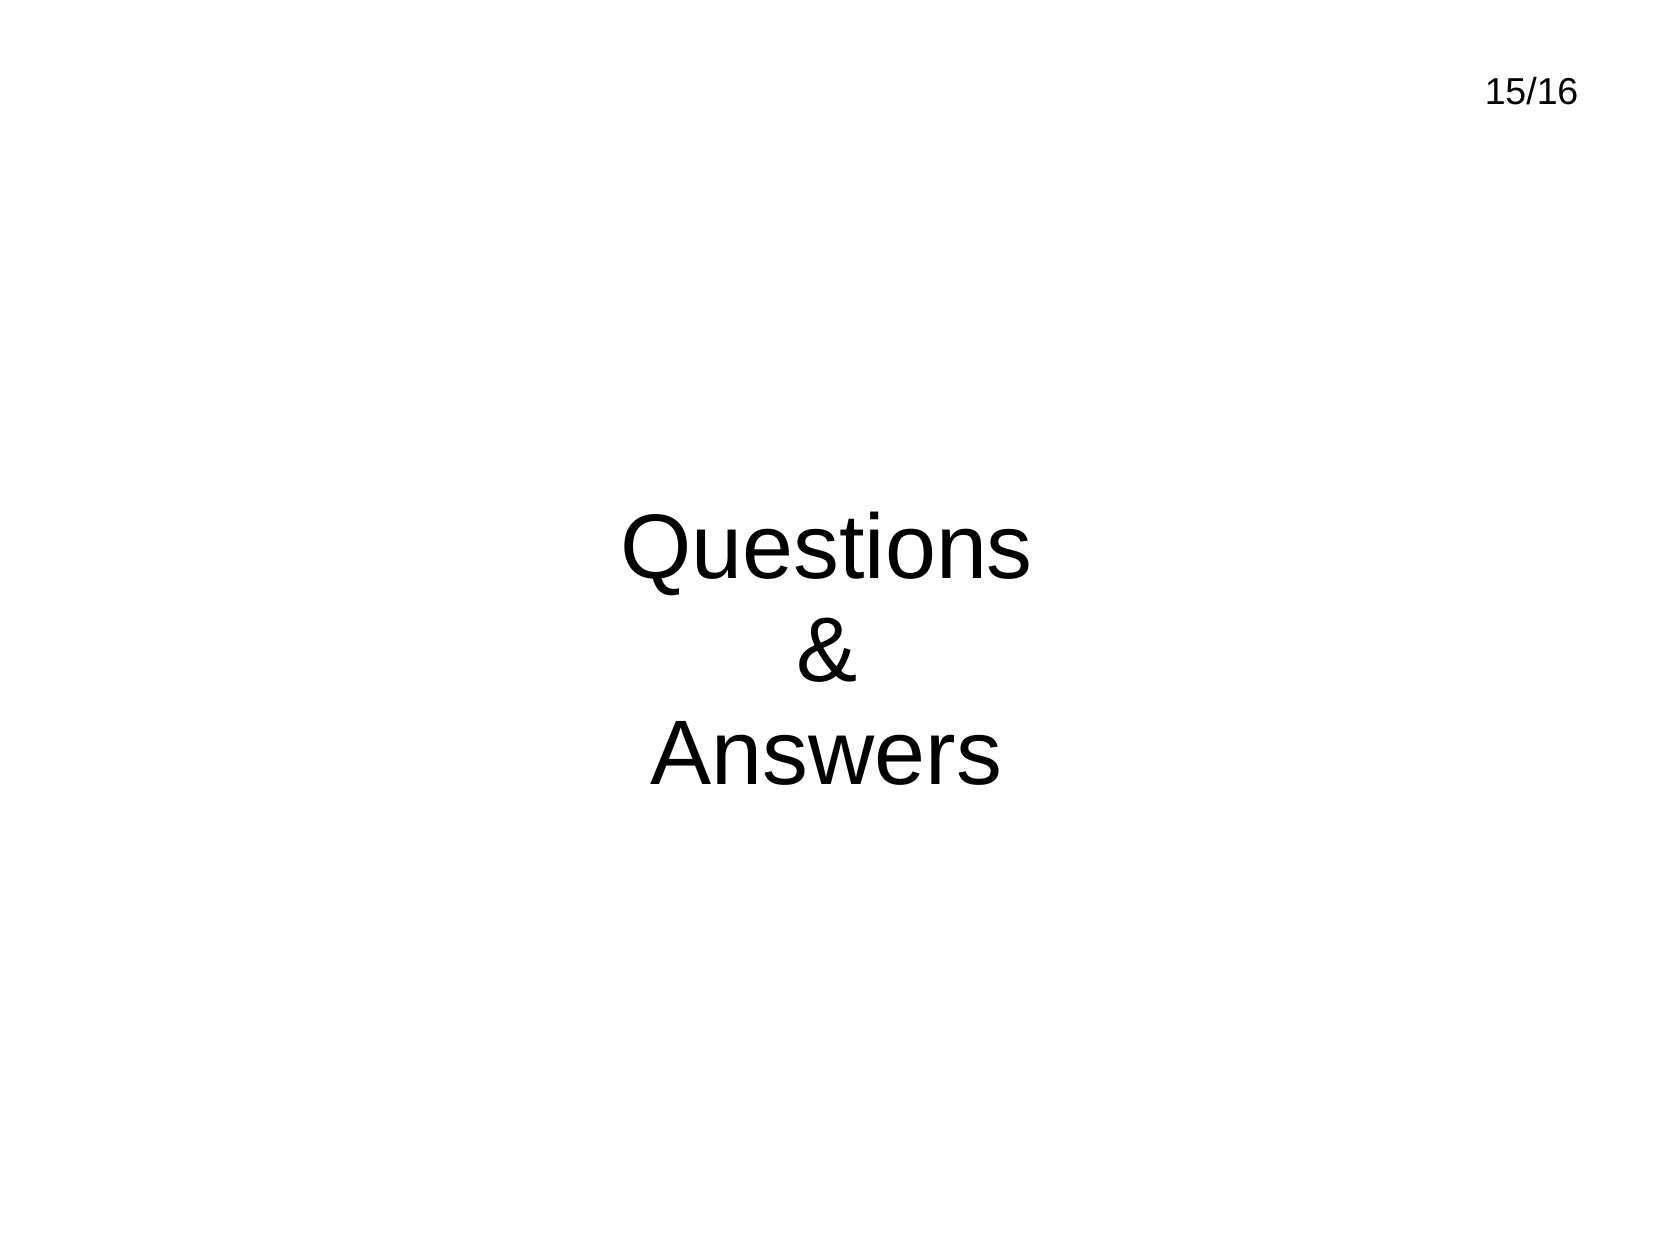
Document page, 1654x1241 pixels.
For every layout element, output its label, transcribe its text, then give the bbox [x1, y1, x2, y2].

text_box <number>/16 [1470, 63, 1606, 162]
subtitle Questions & Answers [82, 290, 1571, 1010]
